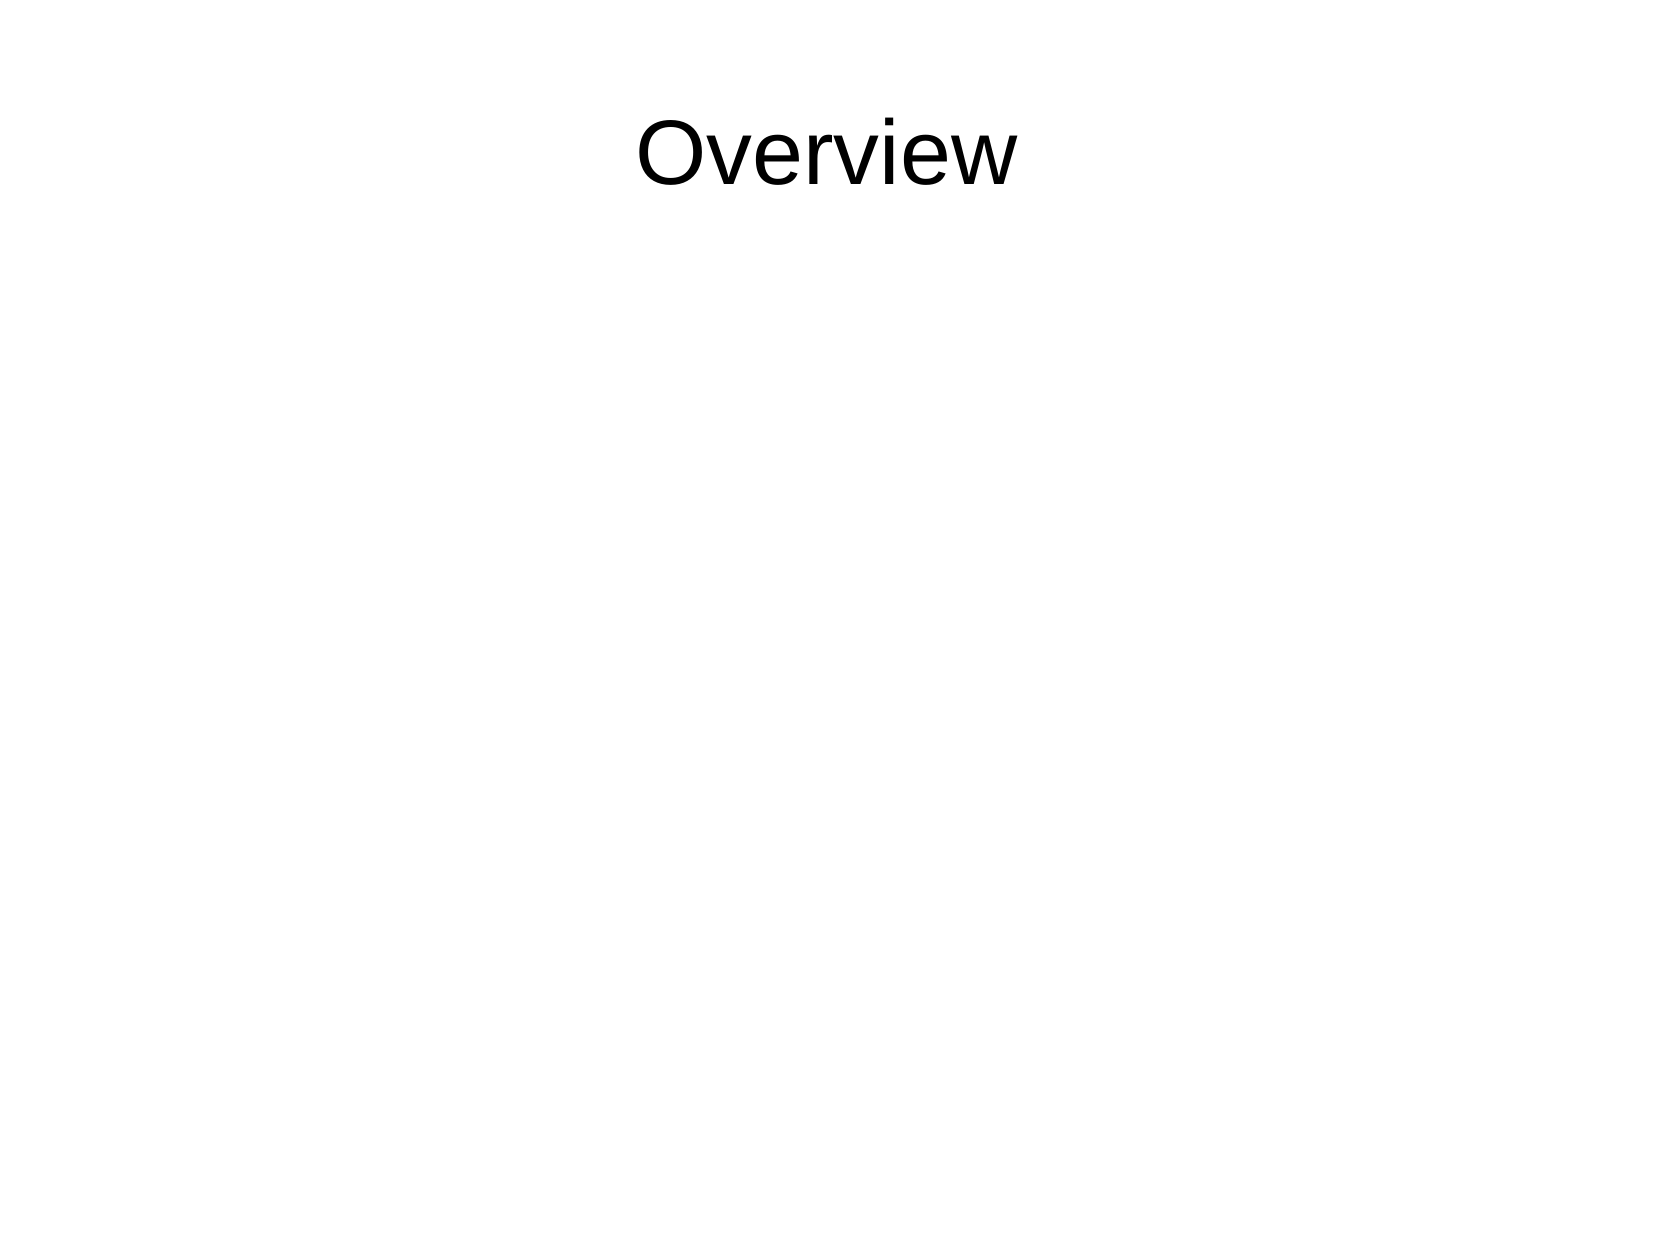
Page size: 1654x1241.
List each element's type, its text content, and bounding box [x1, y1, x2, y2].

title Overview [82, 49, 1571, 257]
